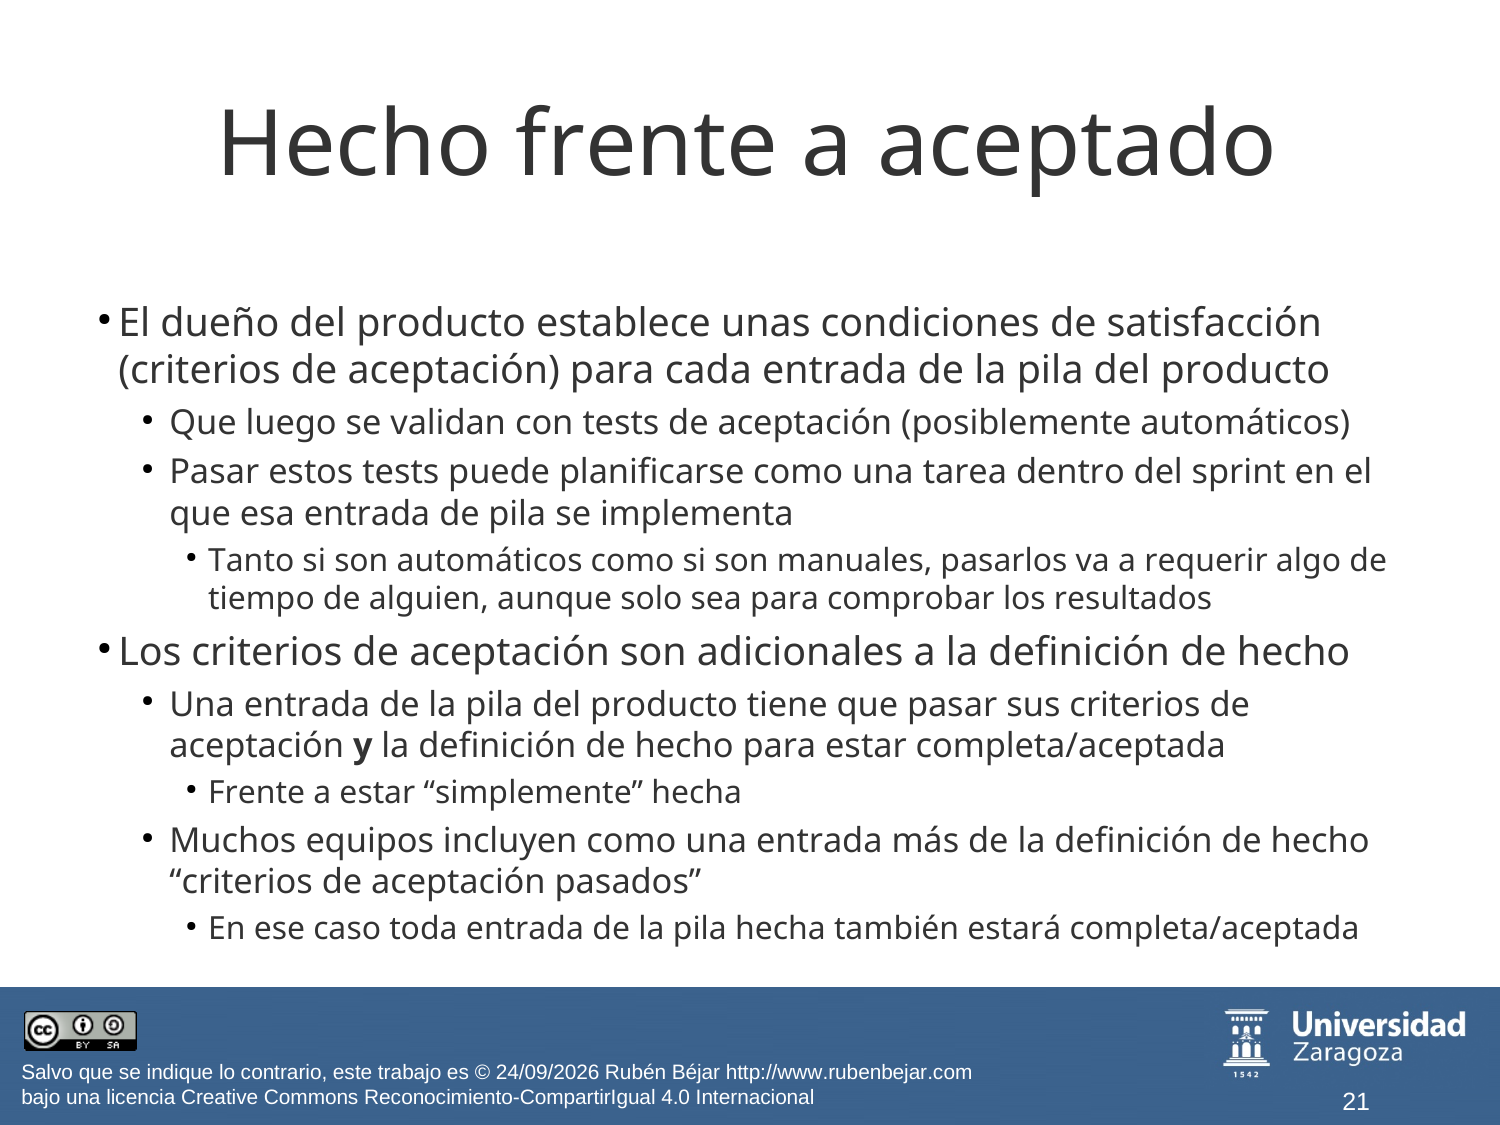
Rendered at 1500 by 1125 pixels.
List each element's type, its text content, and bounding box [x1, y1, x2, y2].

picture [0, 987, 1500, 1125]
list El dueño del producto establece unas condiciones de satisfacción (criterios de aceptación) para cada entrada de la pila del producto Que luego se validan con tests de aceptación (posiblemente automáticos) Pasar estos tests puede planificarse como una tarea dentro del sprint en el que esa entrada de pila se implementa Tanto si son automáticos como si son manuales, pasarlos va a requerir algo de tiempo de alguien, aunque solo sea para comprobar los resultados Los criterios de aceptación son adicionales a la definición de hecho Una entrada de la pila del producto tiene que pasar sus criterios de aceptación y la definición de hecho para estar completa/aceptada Frente a estar “simplemente” hecha Muchos equipos incluyen como una entrada más de la definición de hecho “criterios de aceptación pasados” En ese caso toda entrada de la pila hecha también estará completa/aceptada [82, 289, 1418, 963]
title Hecho frente a aceptado [74, 21, 1420, 257]
